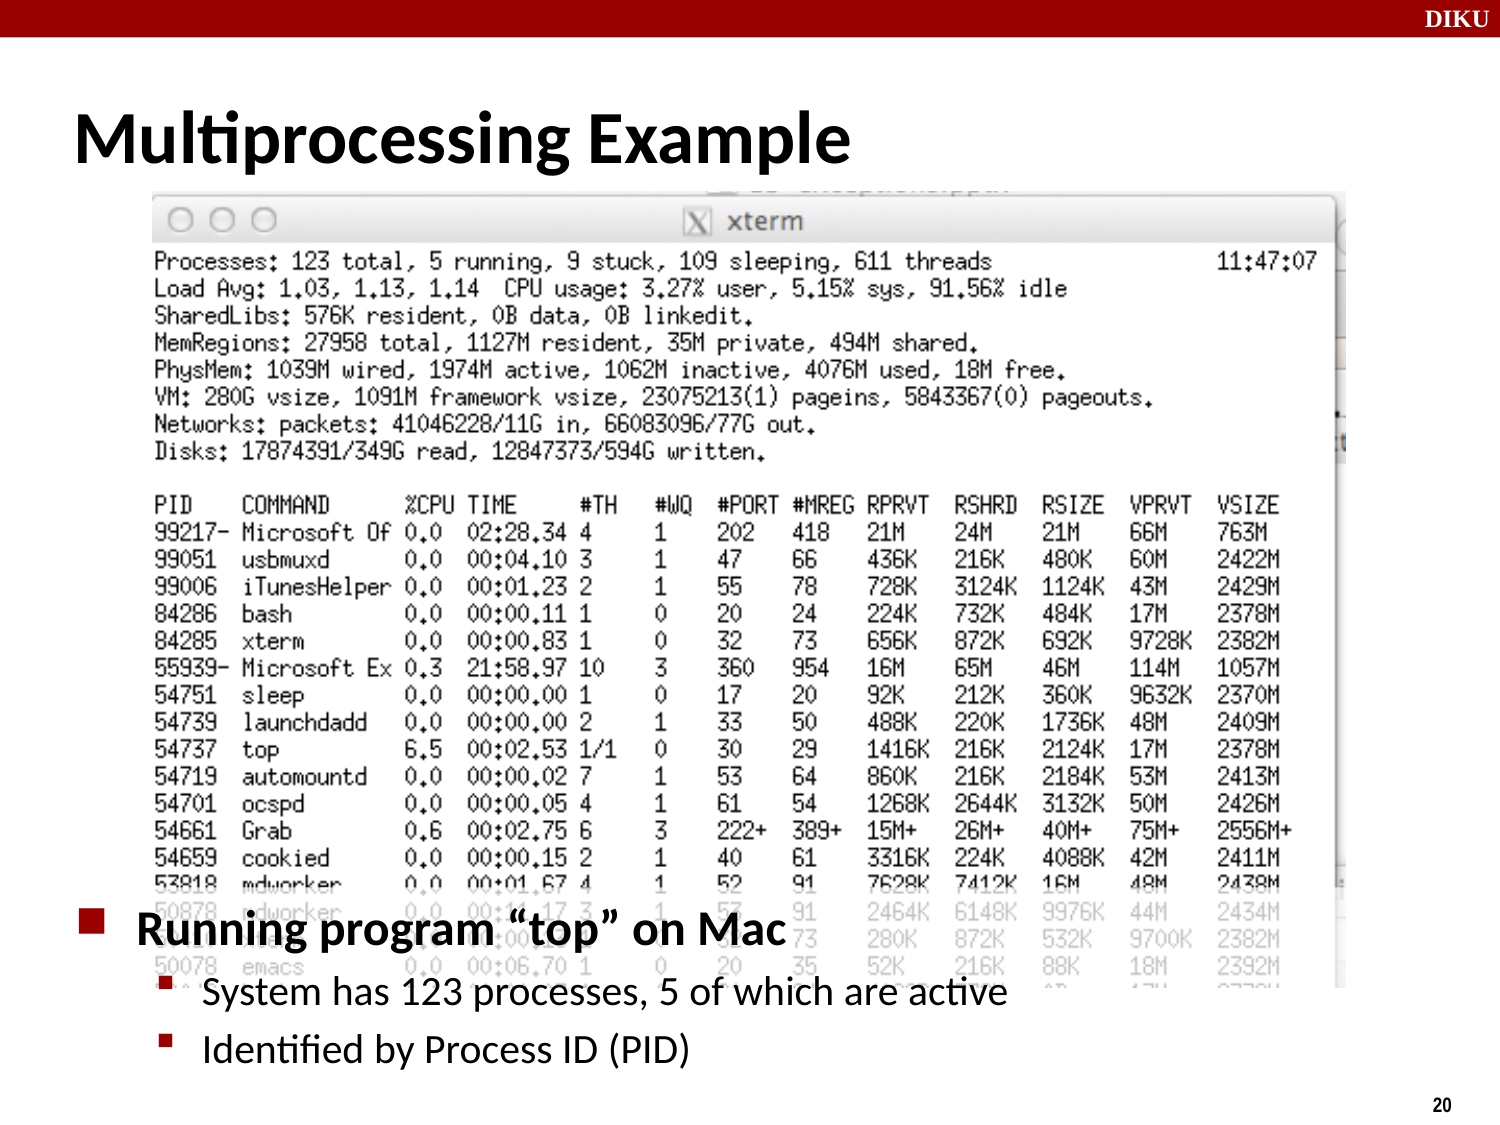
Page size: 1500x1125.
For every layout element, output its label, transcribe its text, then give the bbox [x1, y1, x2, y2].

list Running program “top” on Mac System has 123 processes, 5 of which are active Identified by Process ID (PID) [65, 887, 1361, 1039]
title Multiprocessing Example [58, 71, 1304, 197]
picture [152, 191, 1346, 887]
